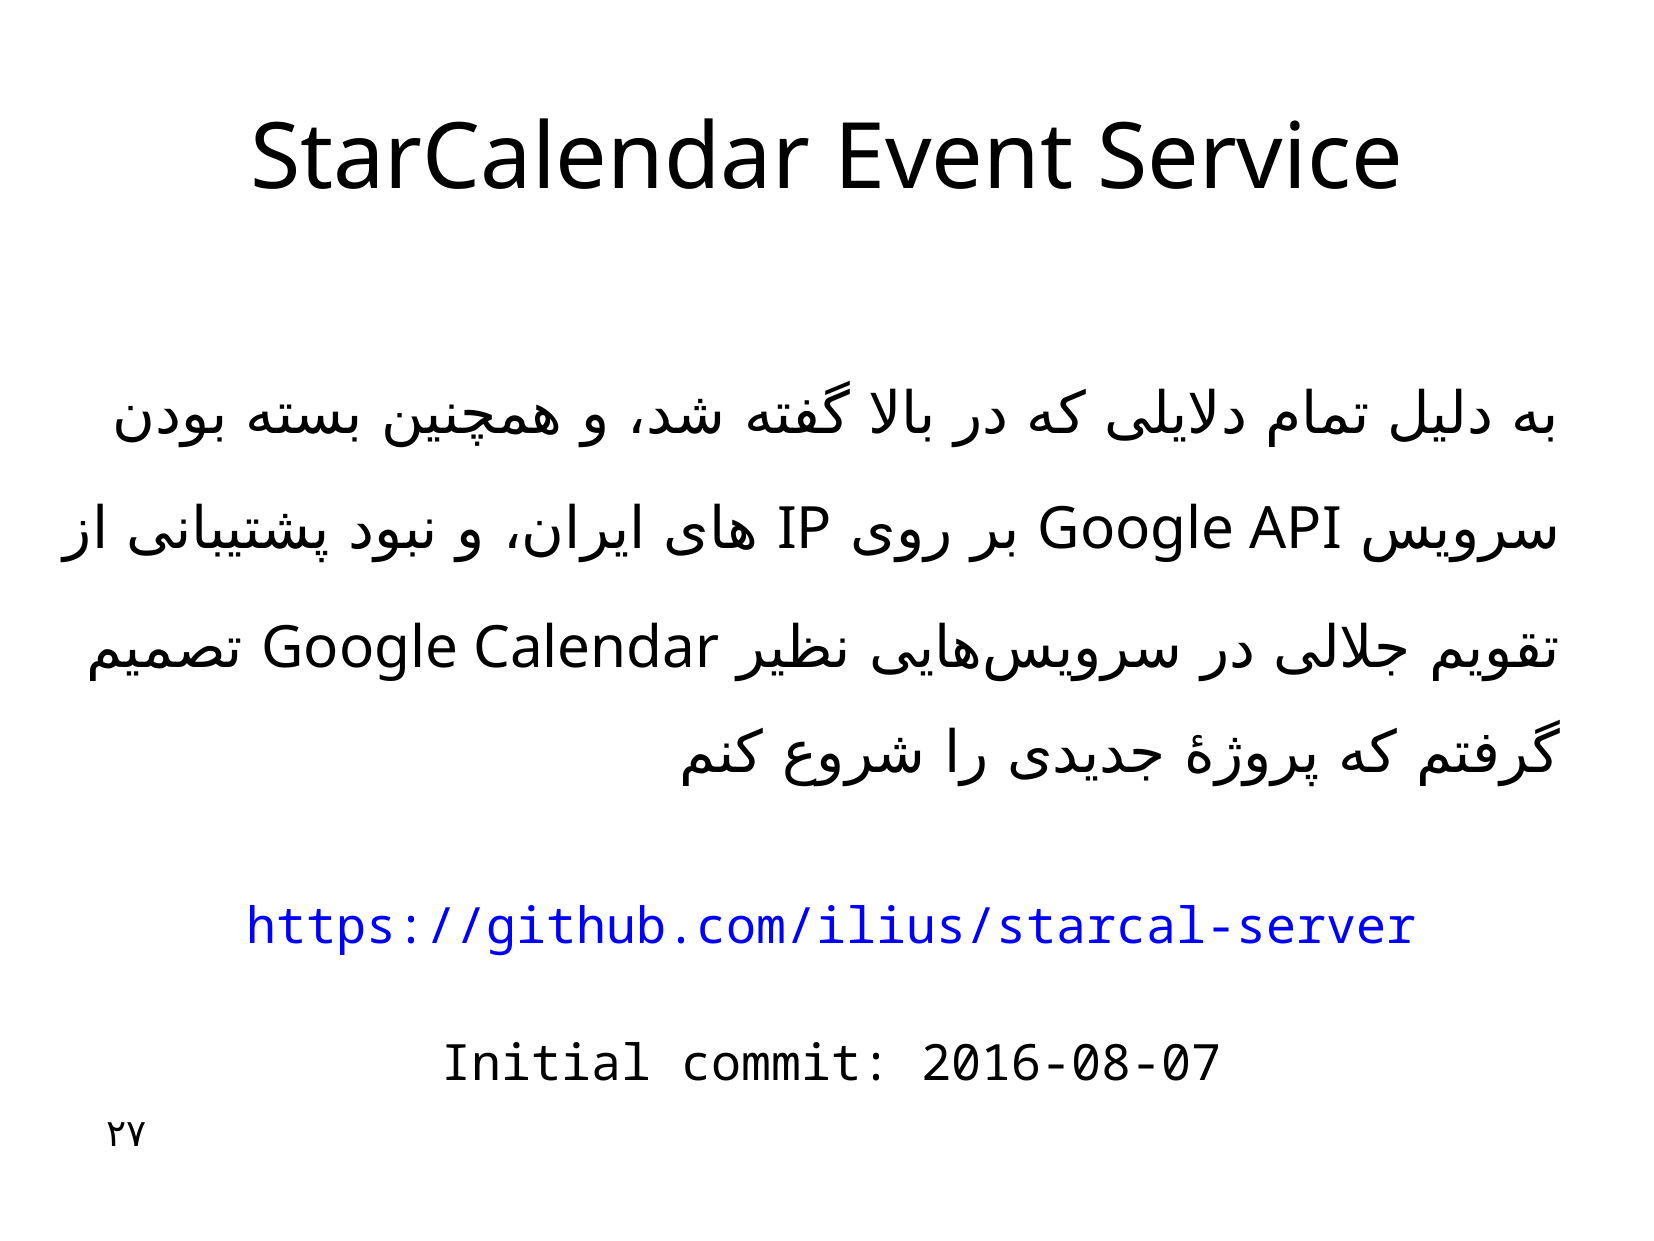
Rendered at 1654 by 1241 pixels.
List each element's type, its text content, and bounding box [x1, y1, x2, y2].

title StarCalendar Event Service [82, 49, 1571, 257]
text_box https://github.com/ilius/starcal-server Initial commit: 2016-08-07 [231, 883, 1486, 1073]
text_box به دلیل تمام دلایلی که در بالا گفته شد، و همچنین بسته بودن سرویس Google API بر روی IP های ایران، و نبود پشتیبانی از تقویم جلالی در سرویس‌هایی نظیر Google Calendar تصمیم گرفتم که پروژهٔ جدیدی را شروع کنم [30, 338, 1576, 824]
text_box ۲۷ [91, 1104, 166, 1175]
